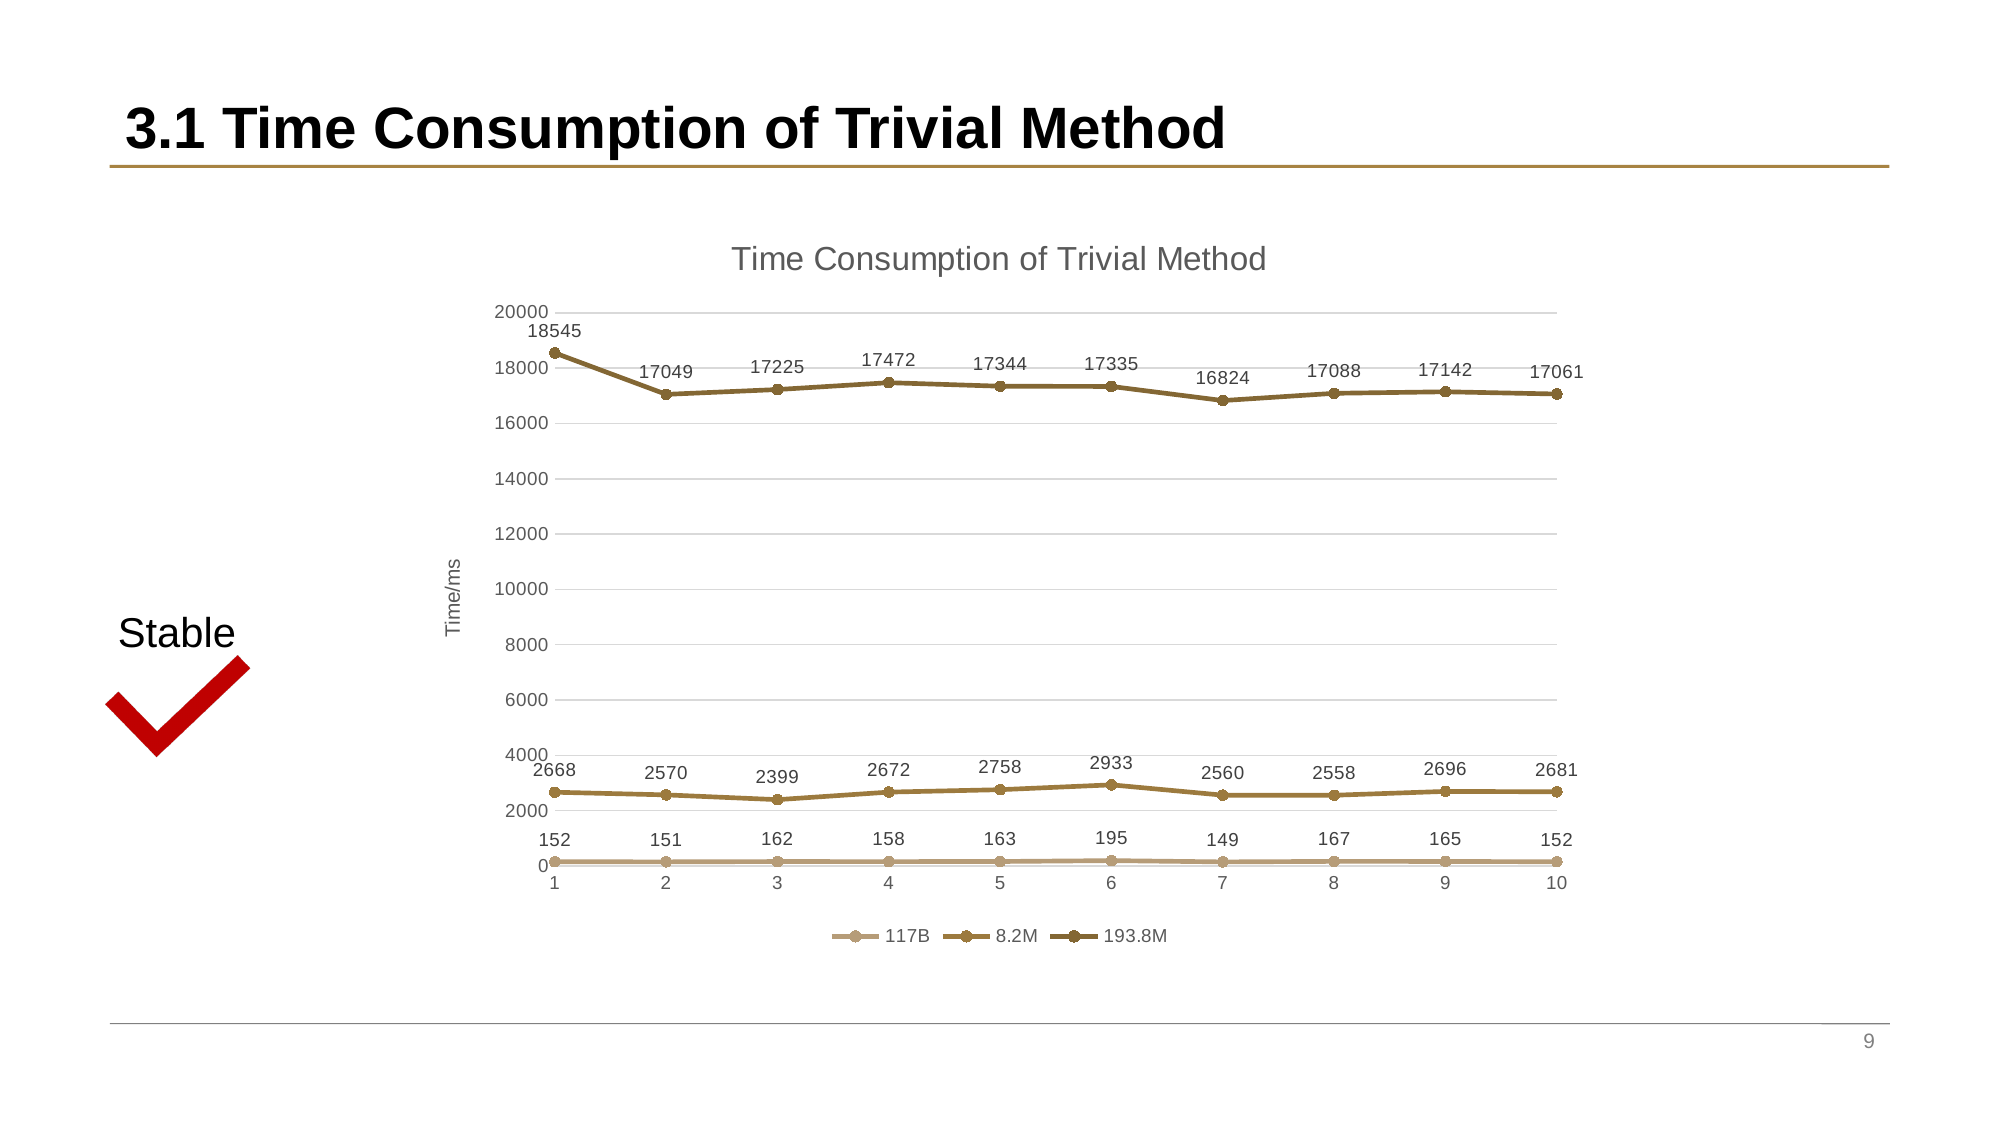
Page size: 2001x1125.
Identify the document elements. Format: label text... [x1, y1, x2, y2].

title 3.1 Time Consumption of Trivial Method [109, 0, 1890, 169]
picture [102, 630, 253, 781]
slide_number <编号> [1412, 1023, 1890, 1058]
text_box Stable [103, 597, 251, 630]
chart [408, 208, 1592, 954]
